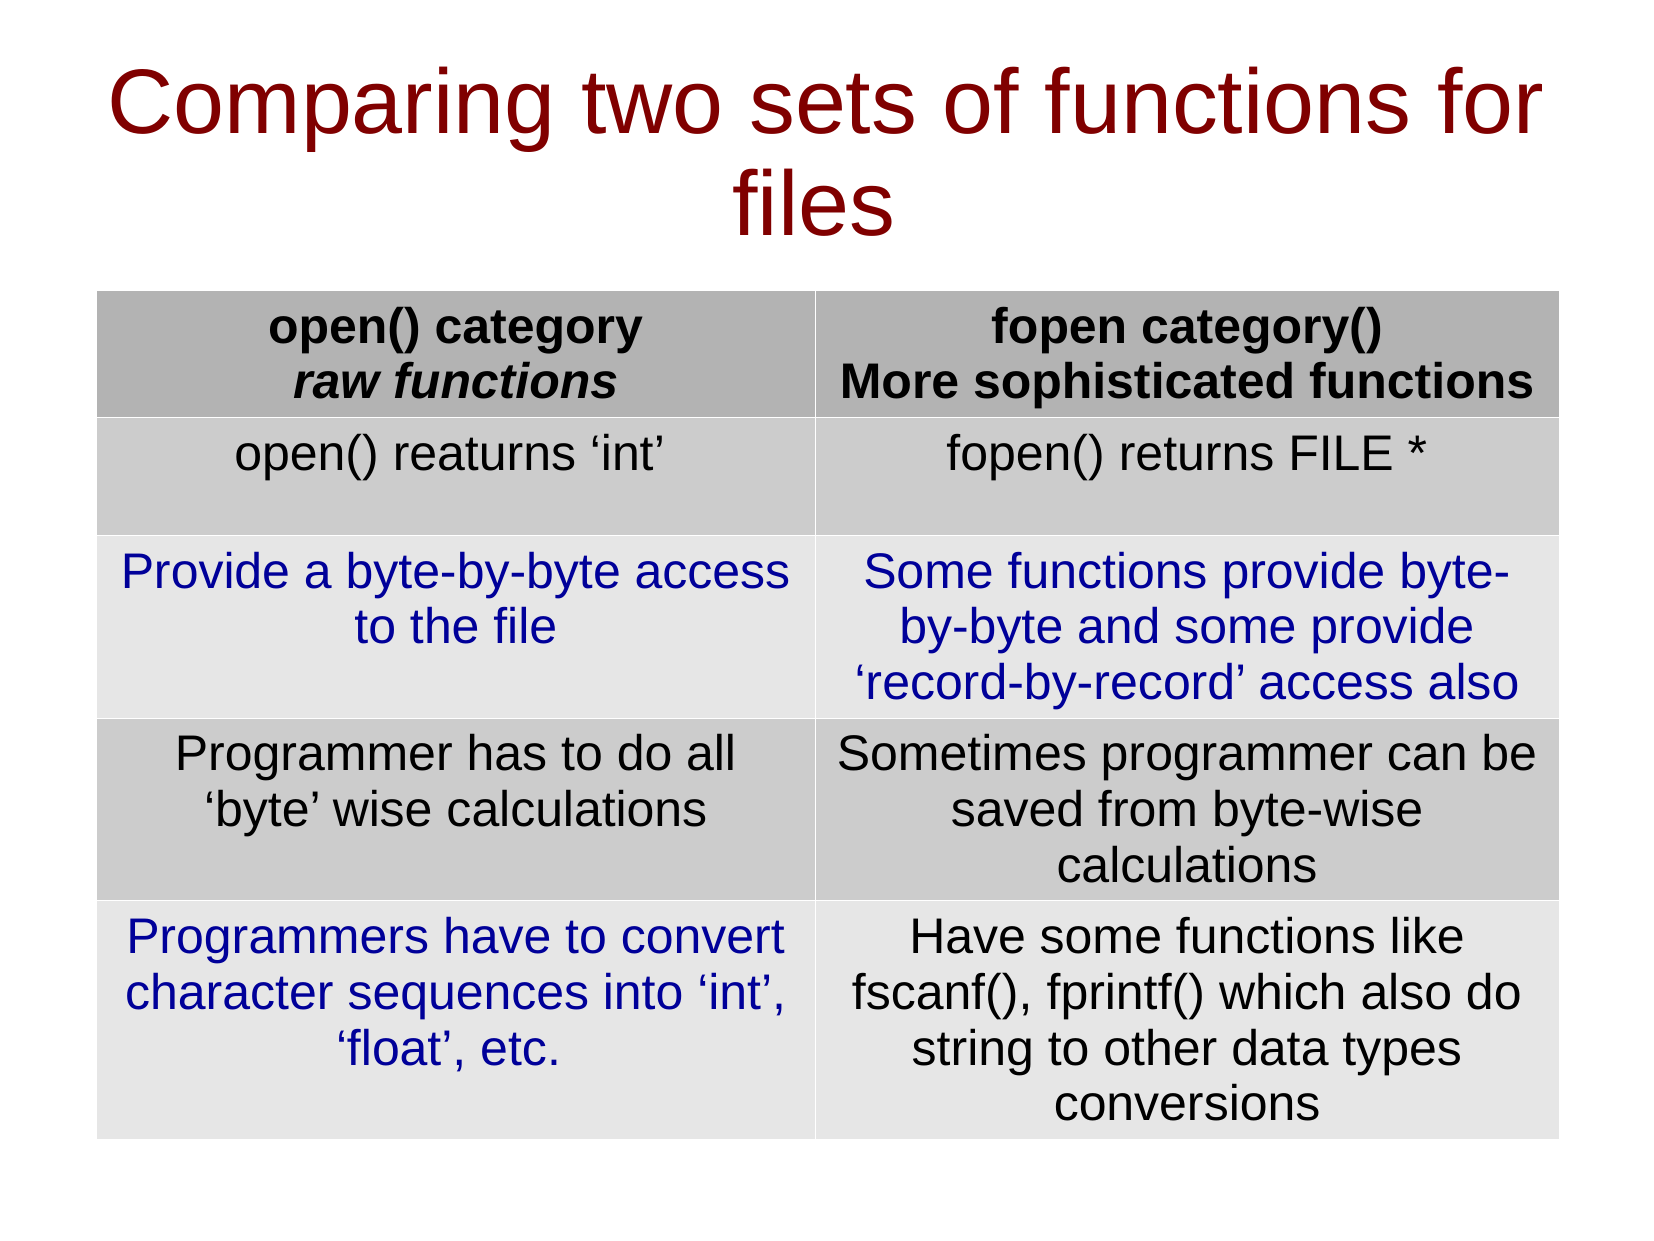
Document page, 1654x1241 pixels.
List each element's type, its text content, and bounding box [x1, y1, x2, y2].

table_cell Some functions provide byte-by-byte and some provide ‘record-by-record’ access also [816, 536, 1559, 718]
table_cell Sometimes programmer can be saved from byte-wise calculations [816, 719, 1559, 900]
table_cell Have some functions like fscanf(), fprintf() which also do string to other data types conversions [816, 901, 1559, 1139]
table_cell open() reaturns ‘int’ [97, 418, 815, 535]
table_cell fopen() returns FILE * [816, 418, 1559, 535]
table_header fopen category() More sophisticated functions [816, 291, 1559, 417]
table_header open() category raw functions [97, 291, 815, 417]
table_cell Programmers have to convert character sequences into ‘int’, ‘float’, etc. [97, 901, 815, 1139]
table_cell Provide a byte-by-byte access to the file [97, 536, 815, 718]
table_cell Programmer has to do all ‘byte’ wise calculations [97, 719, 815, 900]
title Comparing two sets of functions for files [82, 49, 1571, 257]
